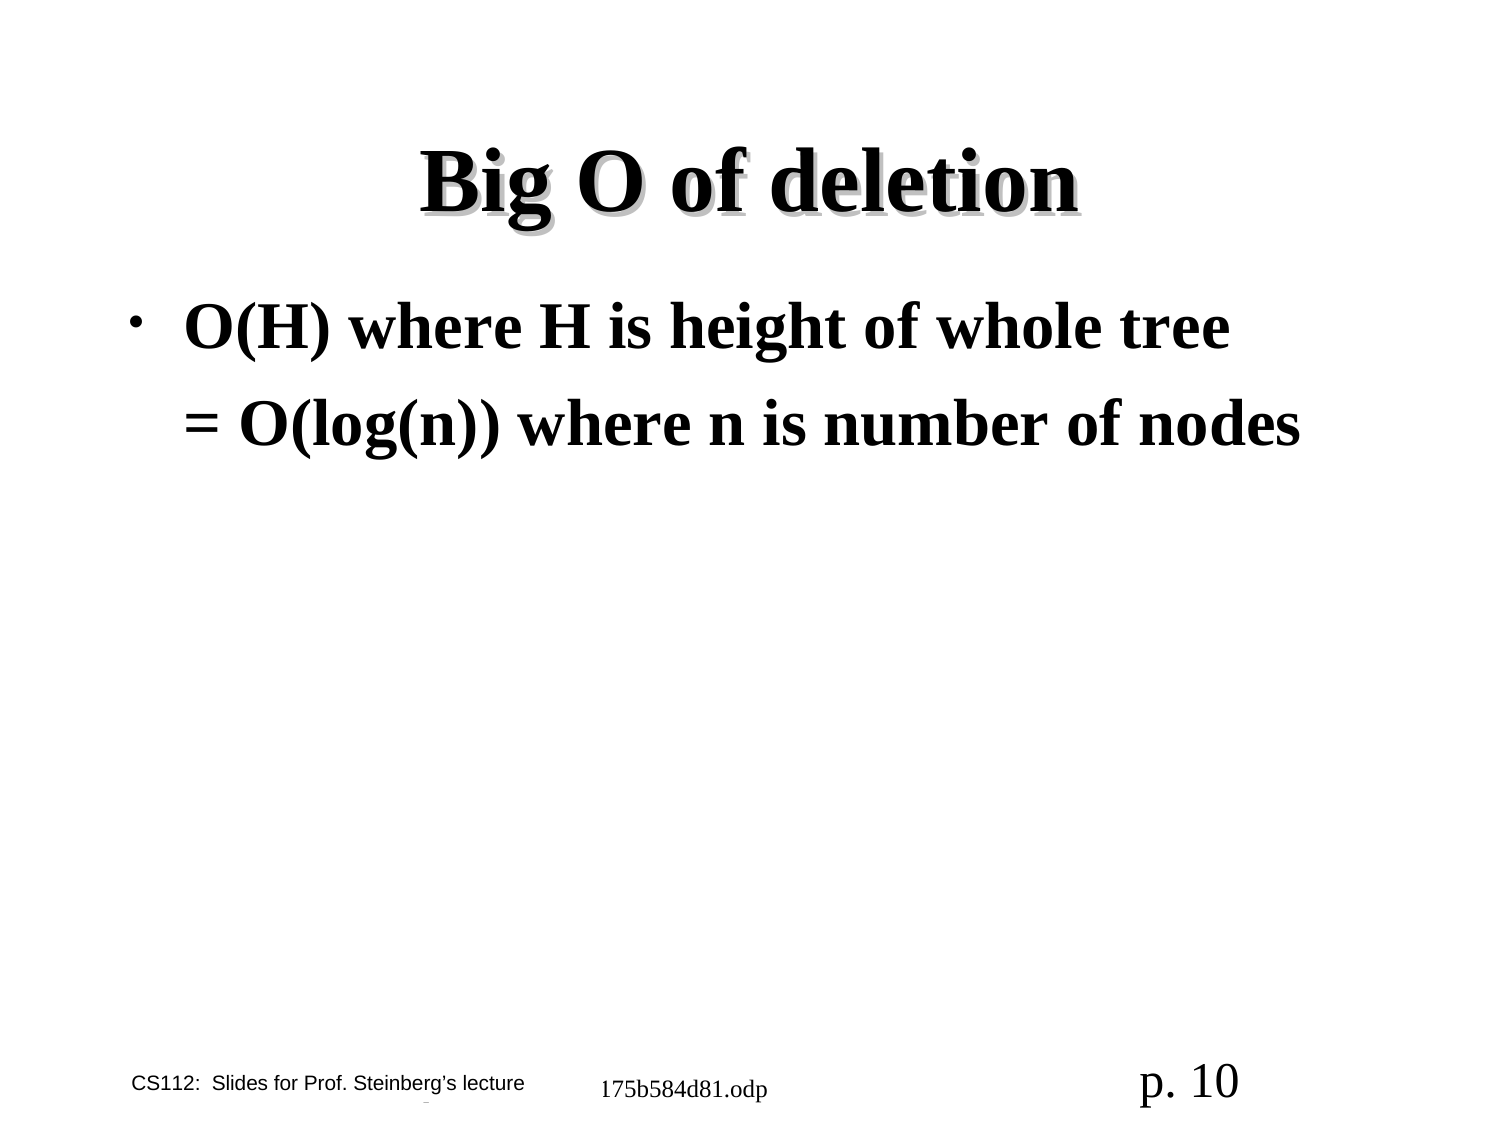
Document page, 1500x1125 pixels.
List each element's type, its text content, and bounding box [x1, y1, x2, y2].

list O(H) where H is height of whole tree = O(log(n)) where n is number of nodes [112, 274, 1413, 928]
title Big O of deletion [112, 2, 1388, 238]
